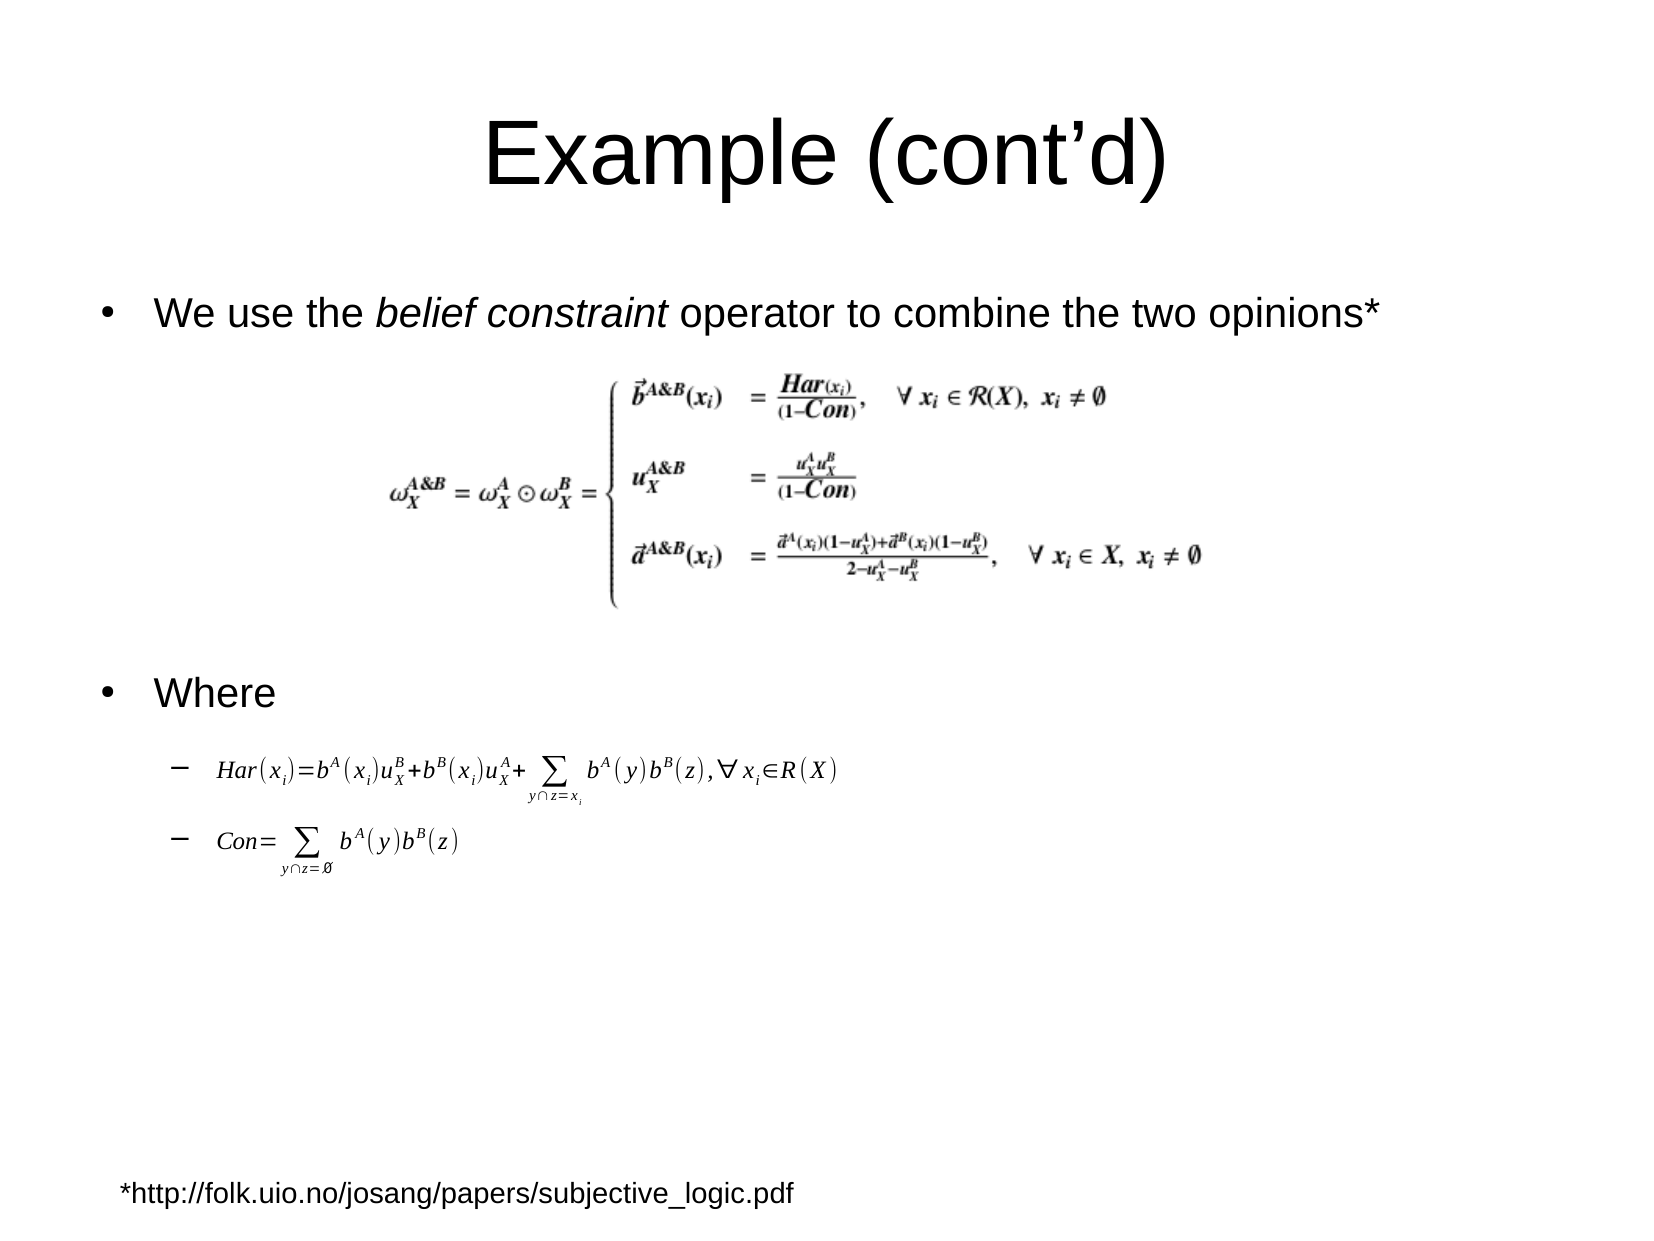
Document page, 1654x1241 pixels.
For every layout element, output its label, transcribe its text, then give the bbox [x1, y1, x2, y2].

title Example (cont’d) [82, 49, 1571, 257]
text_box *http://folk.uio.no/josang/papers/subjective_logic.pdf [105, 1170, 810, 1218]
chart [210, 825, 465, 878]
picture [365, 358, 1229, 622]
list We use the belief constraint operator to combine the two opinions* Where [82, 290, 1571, 1010]
chart [208, 753, 844, 807]
